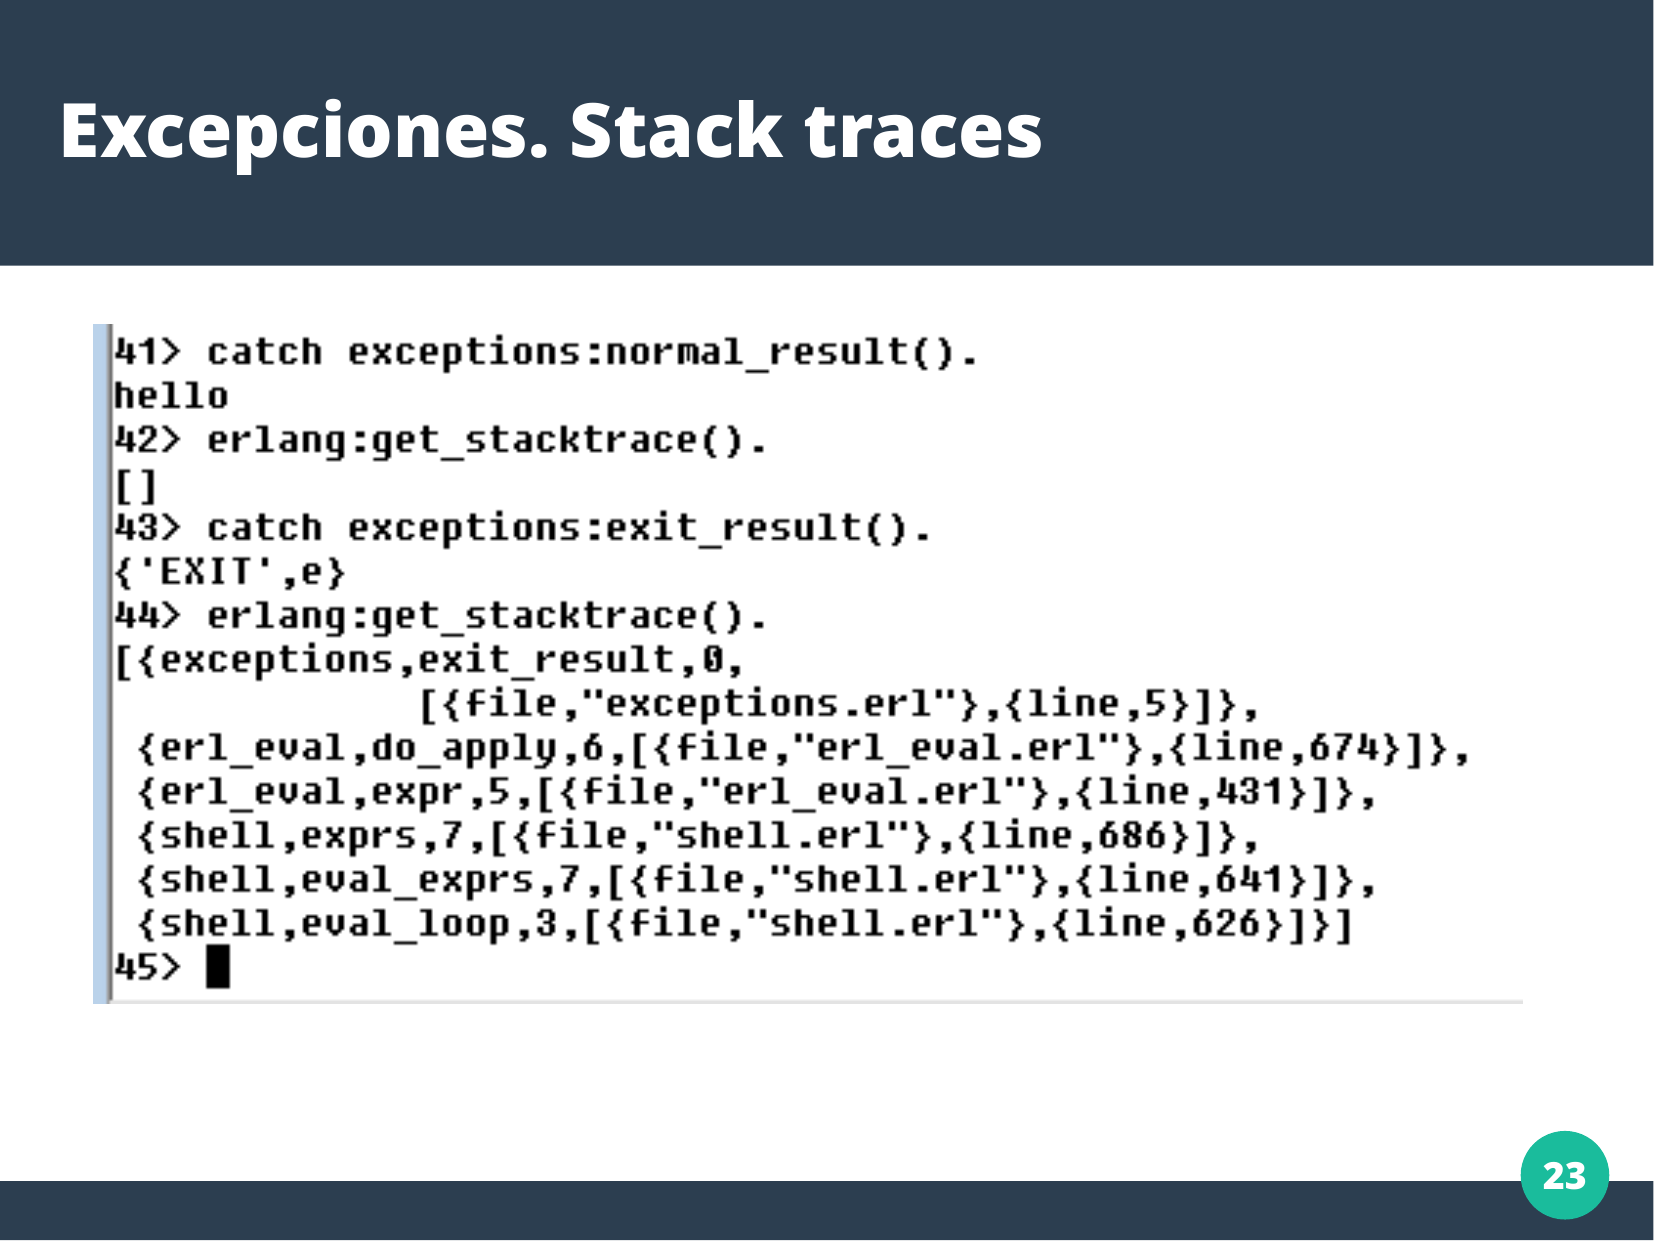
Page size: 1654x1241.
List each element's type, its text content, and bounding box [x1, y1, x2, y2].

title Excepciones. Stack traces [59, 49, 1595, 207]
picture [93, 324, 1523, 1004]
list [59, 324, 1595, 1152]
